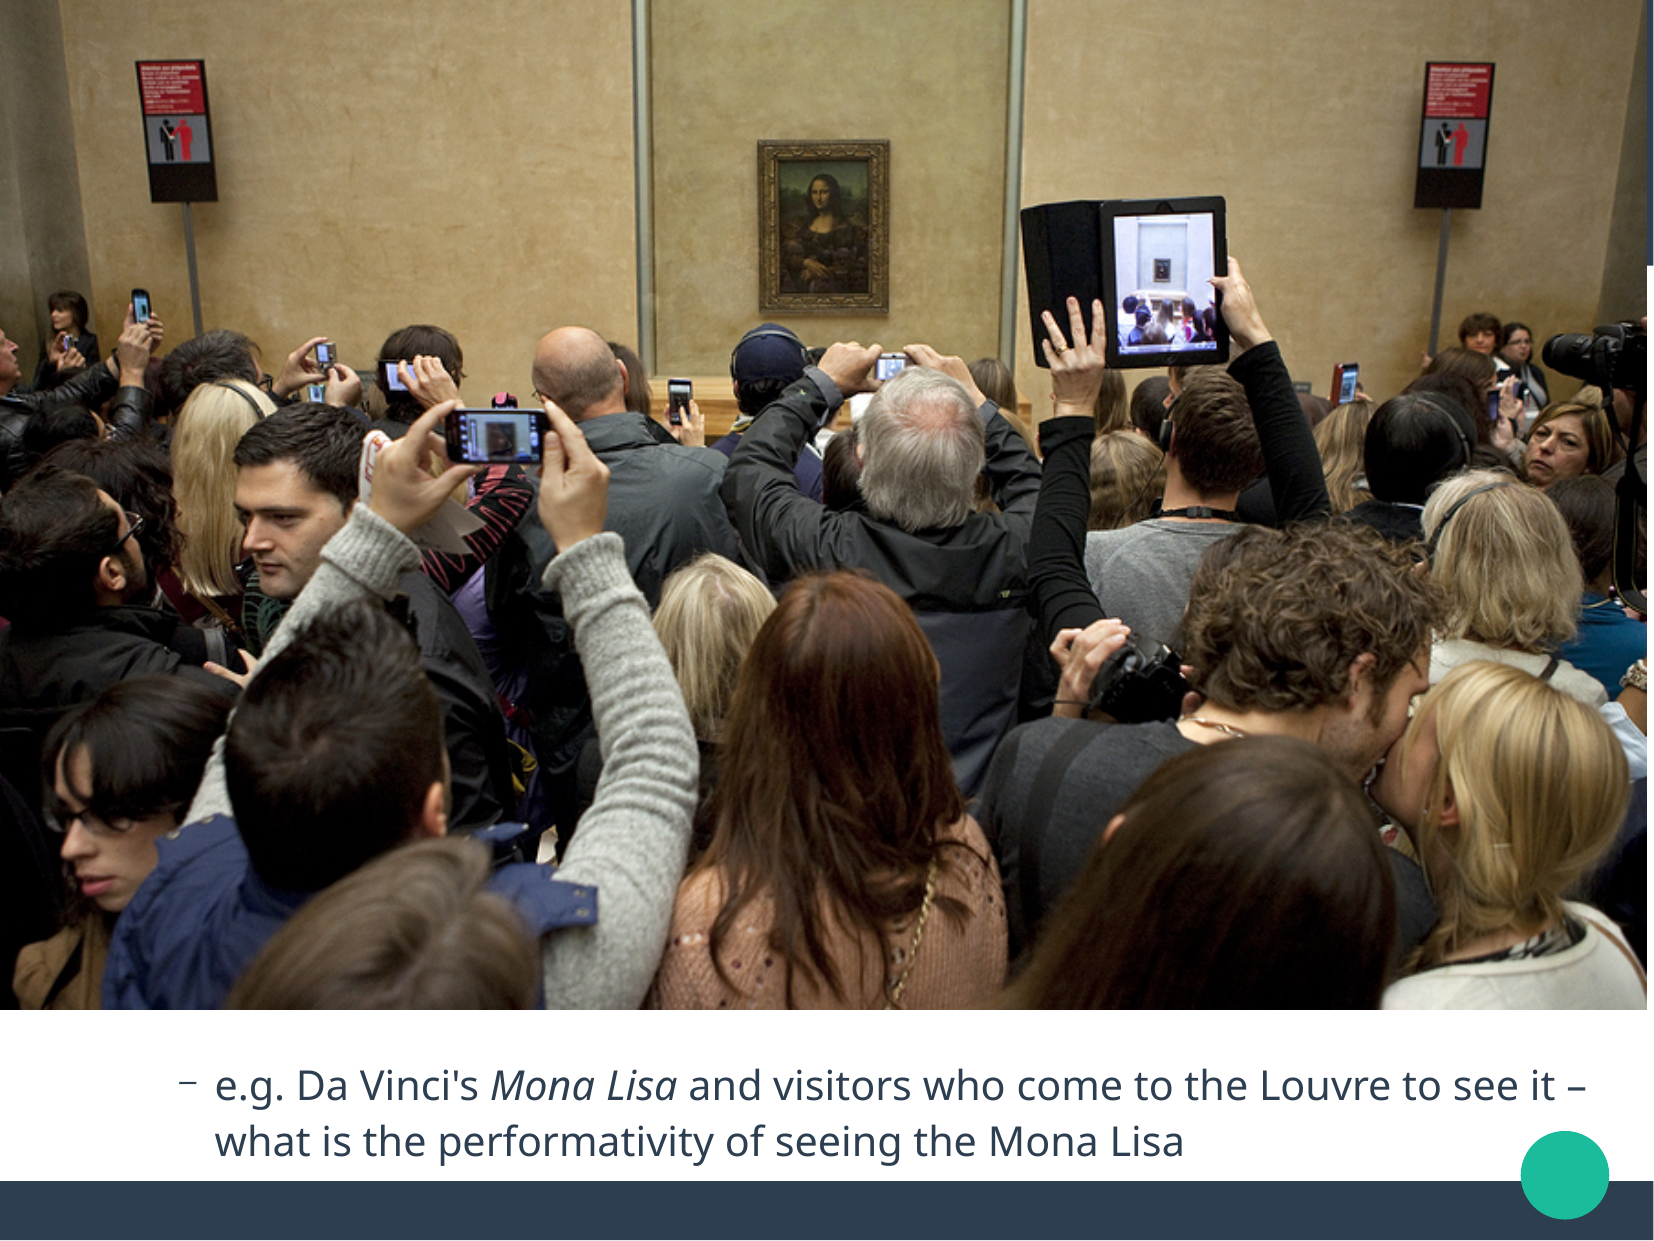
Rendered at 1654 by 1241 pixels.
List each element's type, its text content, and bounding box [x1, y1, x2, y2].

picture [0, 0, 1647, 1010]
text_box e.g. Da Vinci's Mona Lisa and visitors who come to the Louvre to see it – what is the performativity of seeing the Mona Lisa [0, 1056, 1595, 1170]
